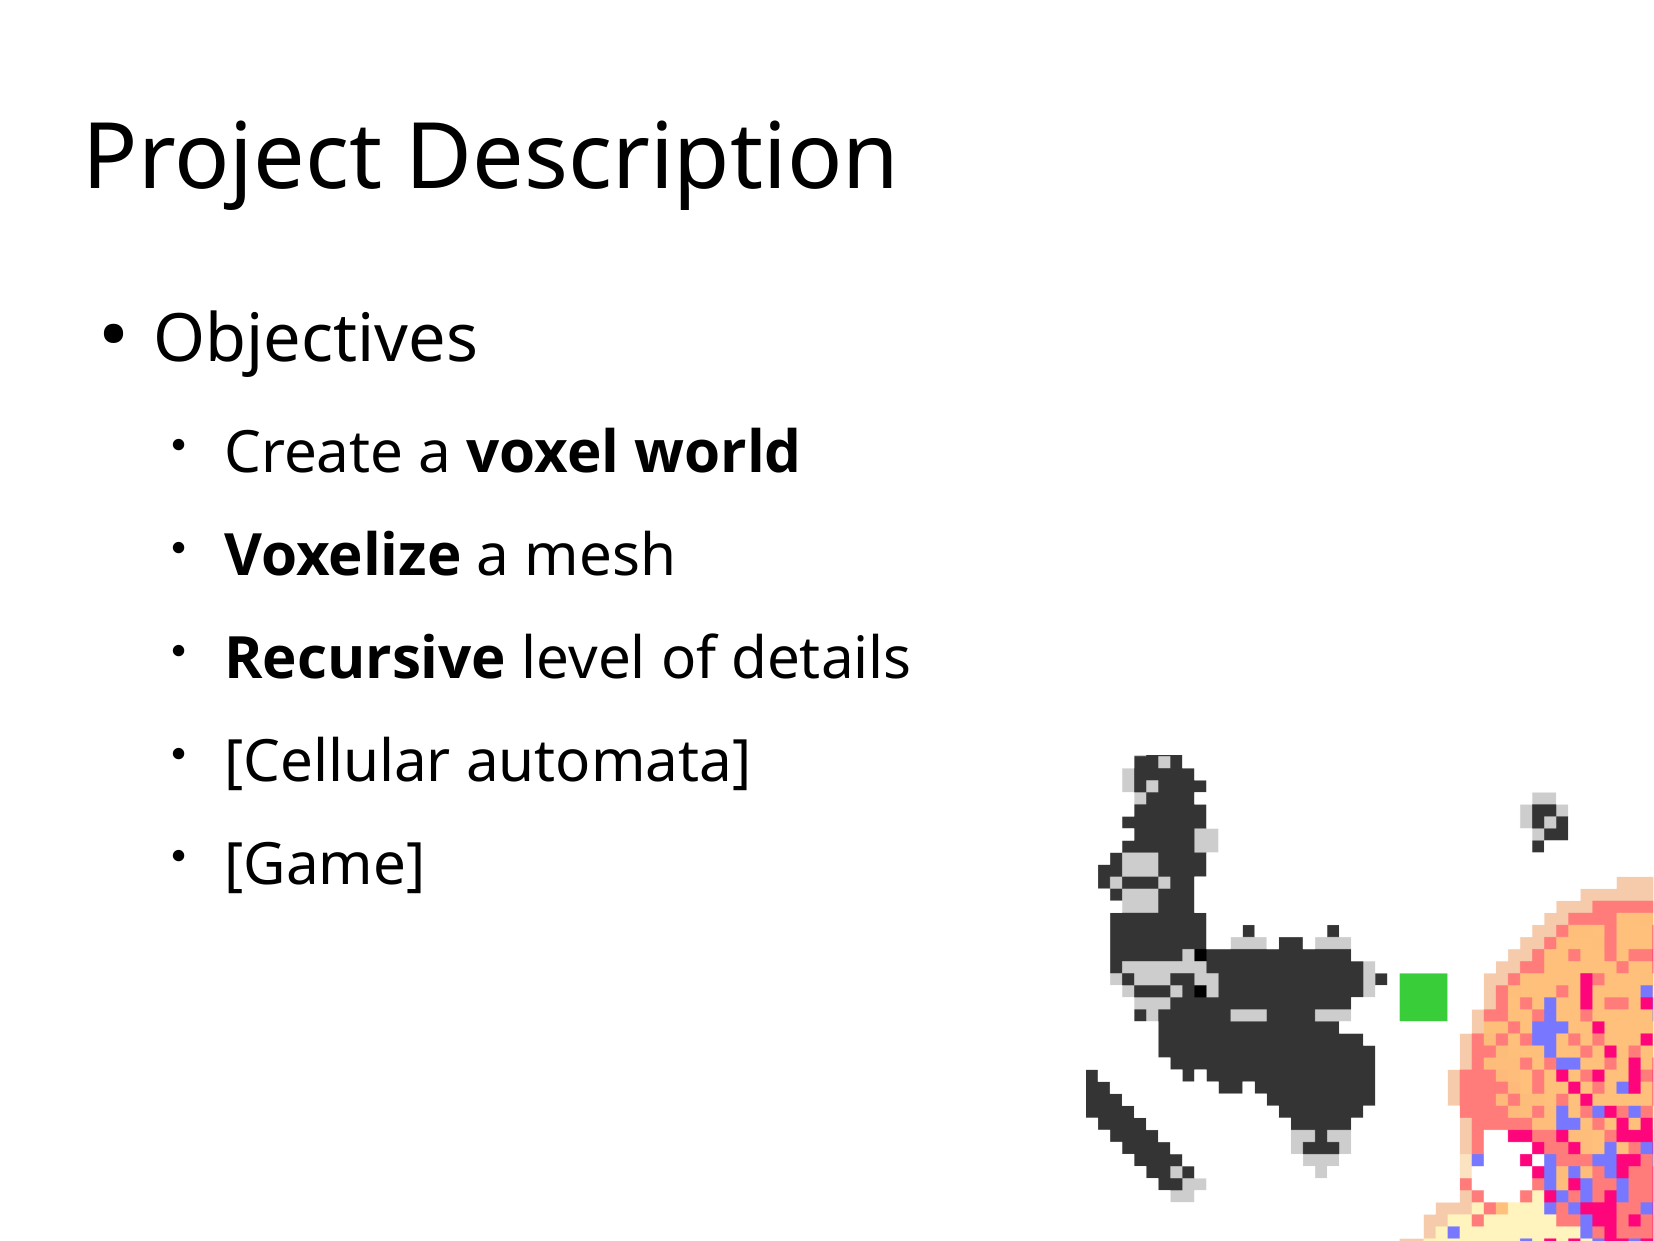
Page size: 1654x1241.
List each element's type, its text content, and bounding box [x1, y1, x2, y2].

title Project Description [82, 49, 1571, 257]
picture [1086, 755, 1654, 1241]
list Objectives Create a voxel world Voxelize a mesh Recursive level of details [Cellular automata] [Game] [82, 290, 1571, 1010]
